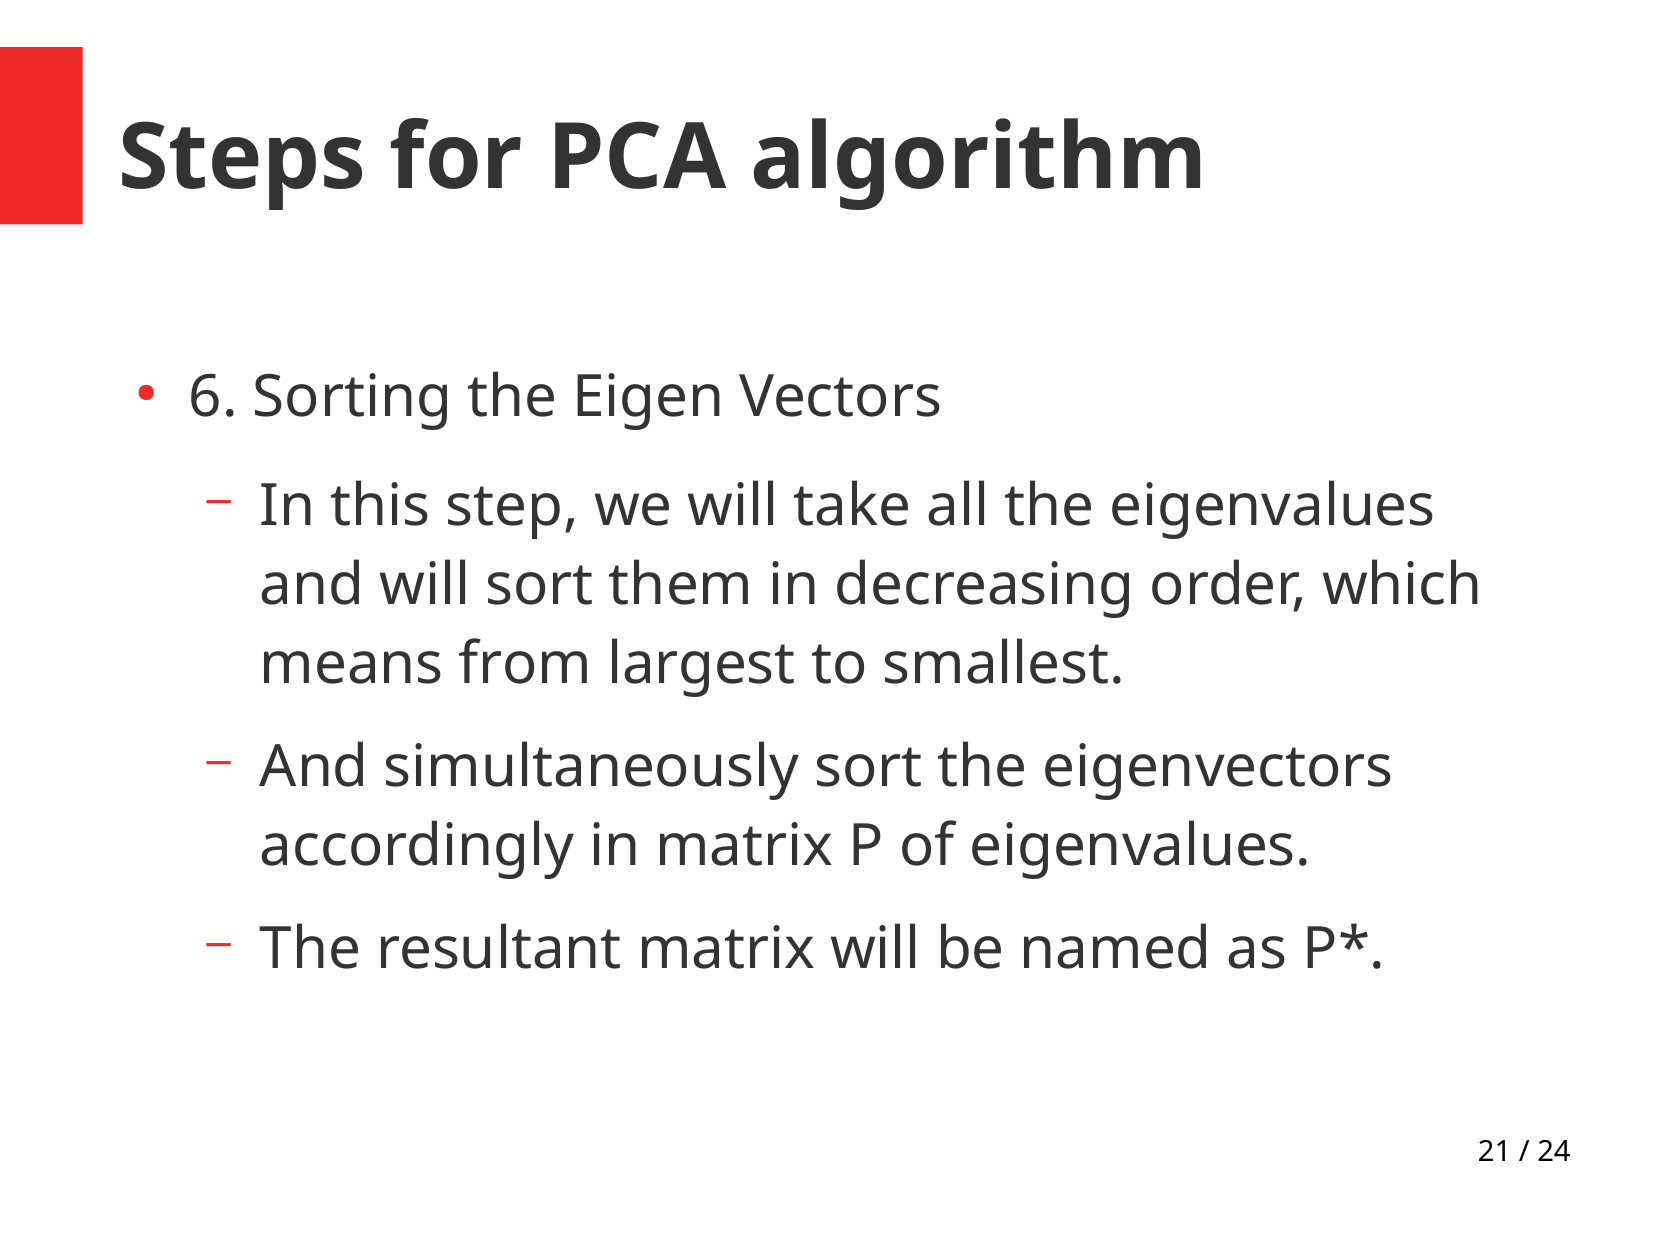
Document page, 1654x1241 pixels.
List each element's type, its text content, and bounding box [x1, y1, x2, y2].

title Steps for PCA algorithm [118, 49, 1571, 257]
list 6. Sorting the Eigen Vectors In this step, we will take all the eigenvalues and will sort them in decreasing order, which means from largest to smallest. And simultaneously sort the eigenvectors accordingly in matrix P of eigenvalues. The resultant matrix will be named as P*. [118, 354, 1536, 1074]
